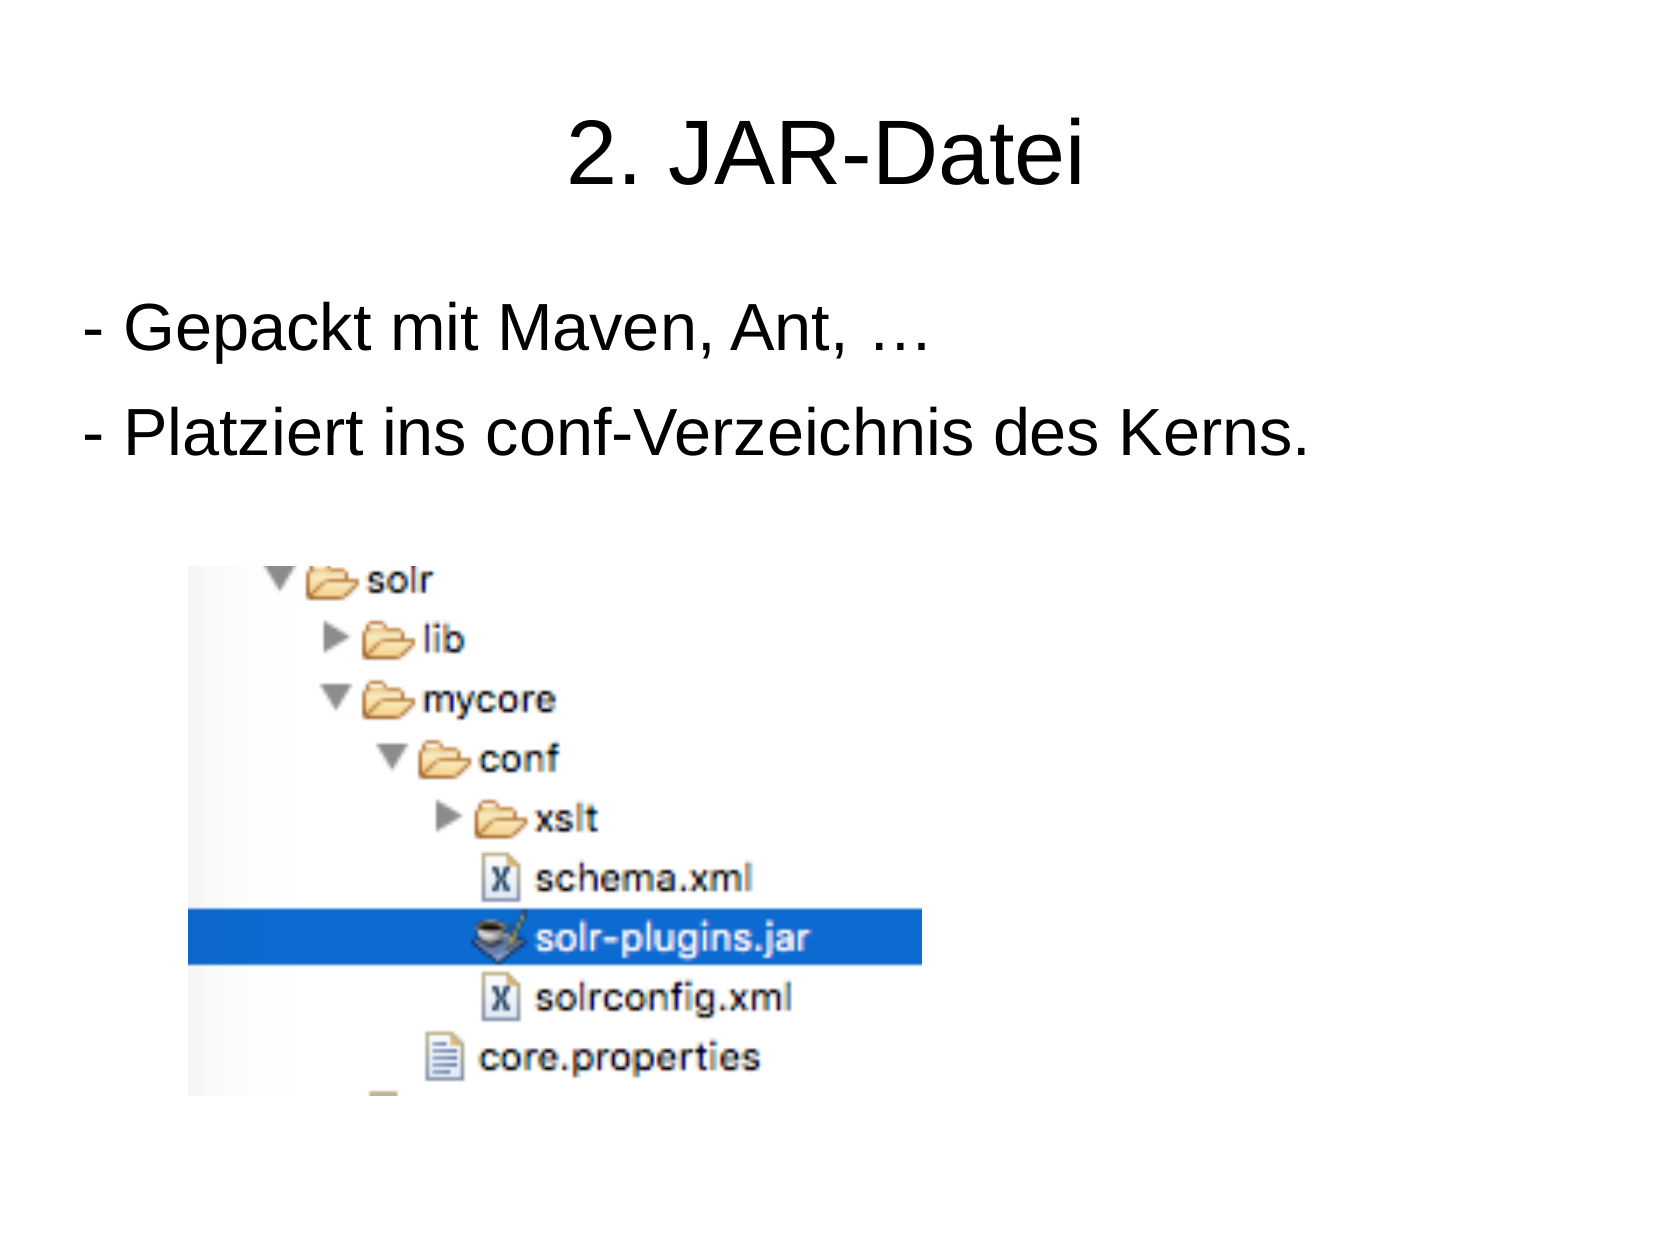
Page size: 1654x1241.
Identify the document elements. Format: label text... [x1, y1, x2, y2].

picture [188, 566, 922, 1096]
list - Gepackt mit Maven, Ant, … - Platziert ins conf-Verzeichnis des Kerns. [82, 290, 1571, 1010]
title 2. JAR-Datei [82, 49, 1571, 257]
